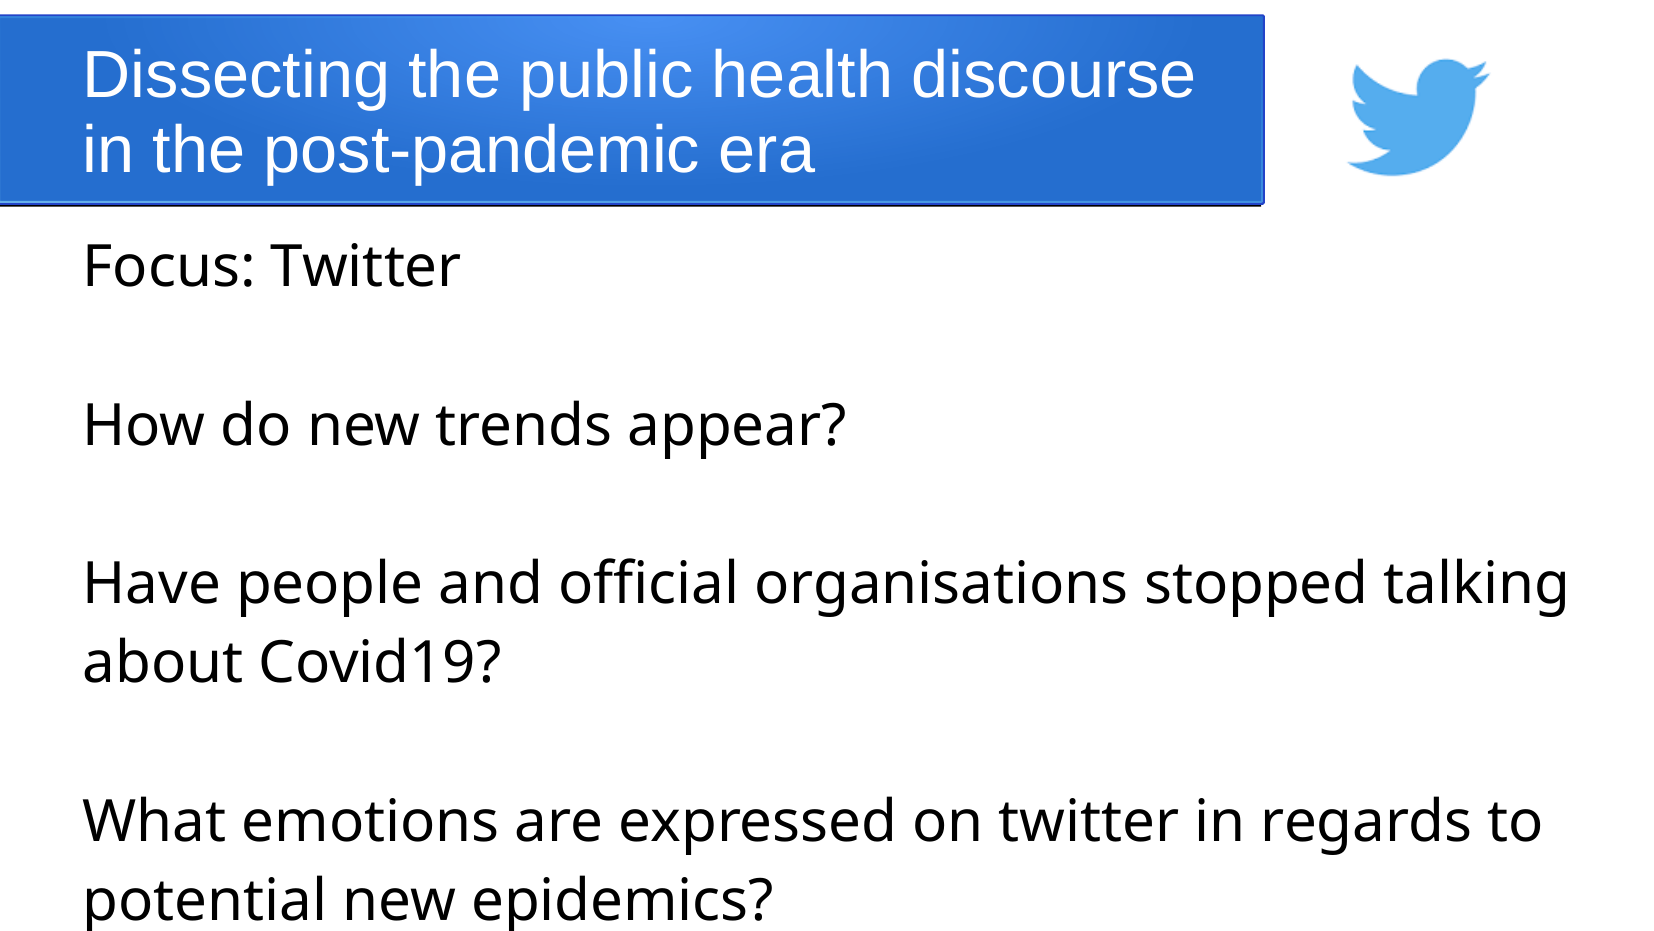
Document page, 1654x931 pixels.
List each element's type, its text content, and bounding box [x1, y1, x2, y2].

subtitle Focus: Twitter How do new trends appear? Have people and official organisations stopped talking about Covid19? What emotions are expressed on twitter in regards to potential new epidemics? [82, 224, 1571, 931]
title Dissecting the public health discourse in the post-pandemic era [82, 29, 1235, 196]
picture [1312, 13, 1524, 225]
